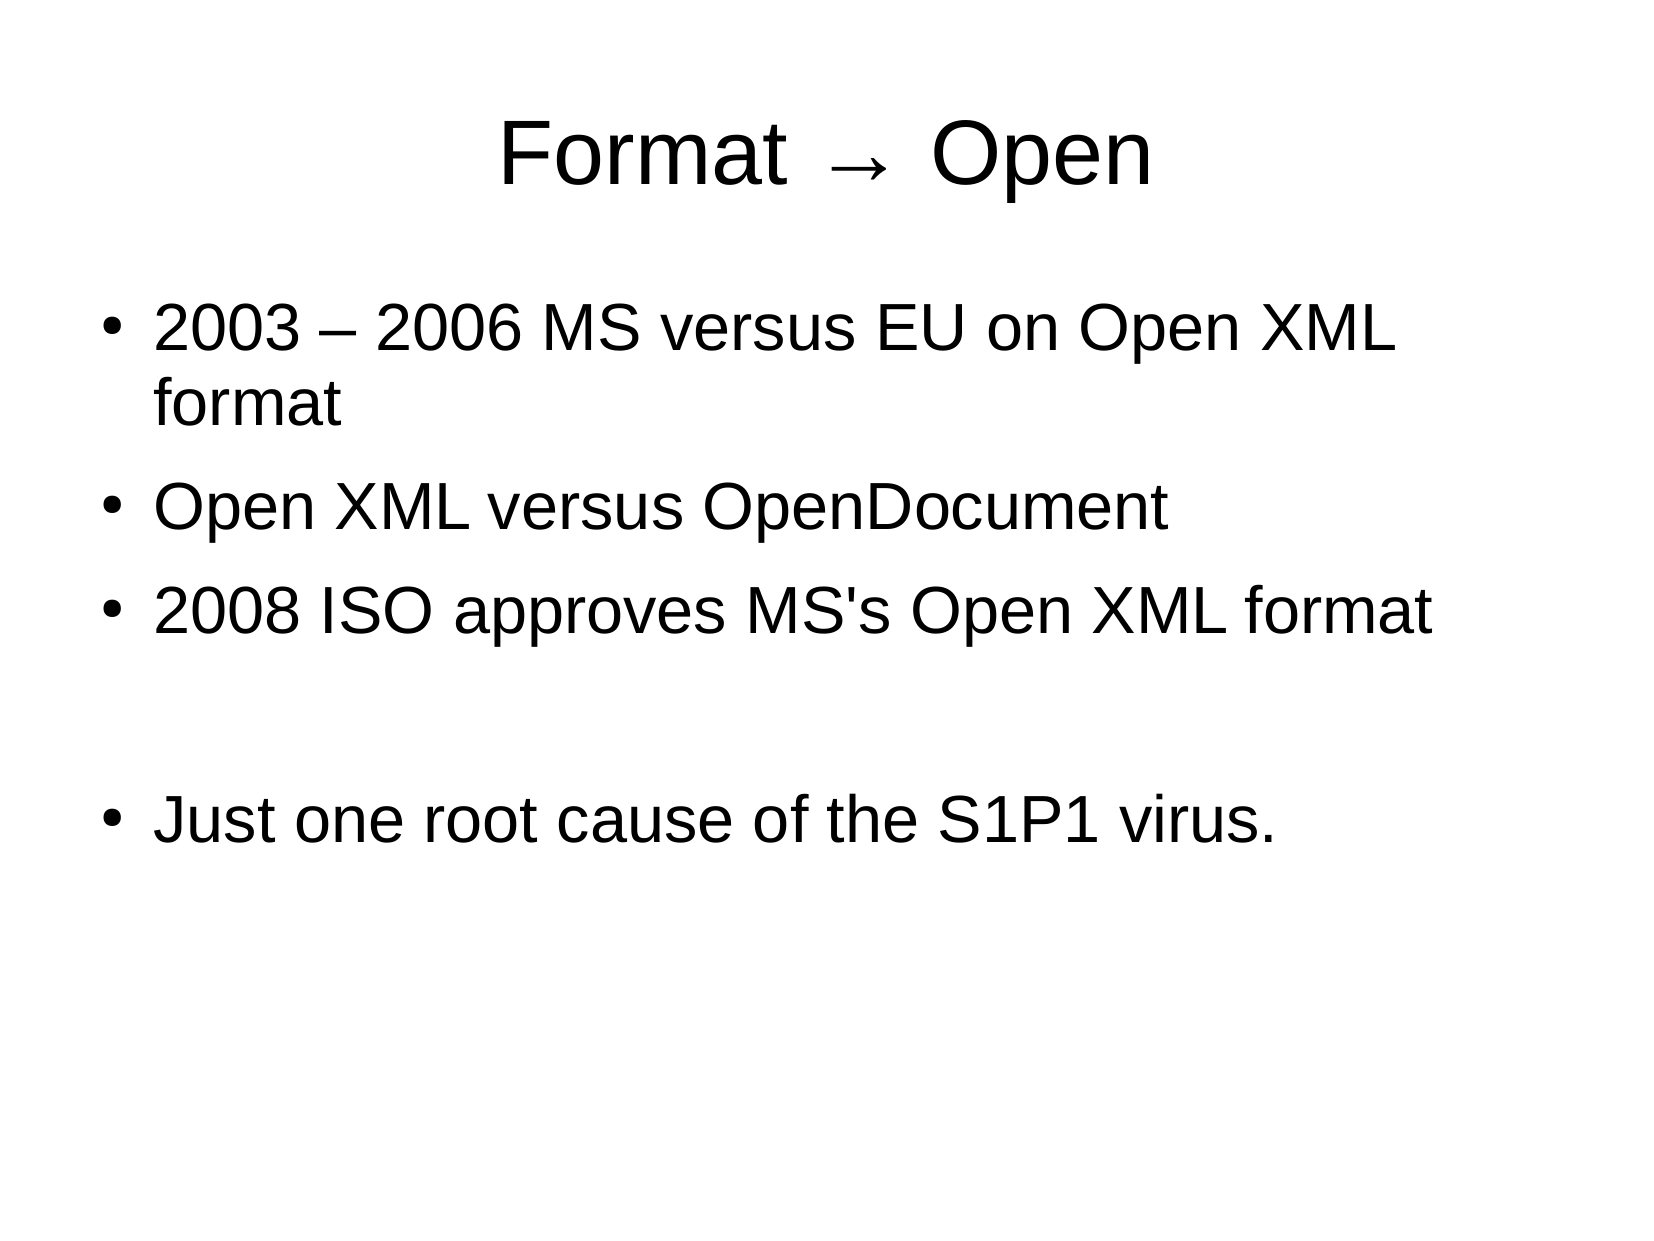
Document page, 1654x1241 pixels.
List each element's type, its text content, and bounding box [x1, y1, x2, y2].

list 2003 – 2006 MS versus EU on Open XML format Open XML versus OpenDocument 2008 ISO approves MS's Open XML format Just one root cause of the S1P1 virus. [82, 290, 1571, 1094]
title Format → Open [82, 56, 1571, 250]
